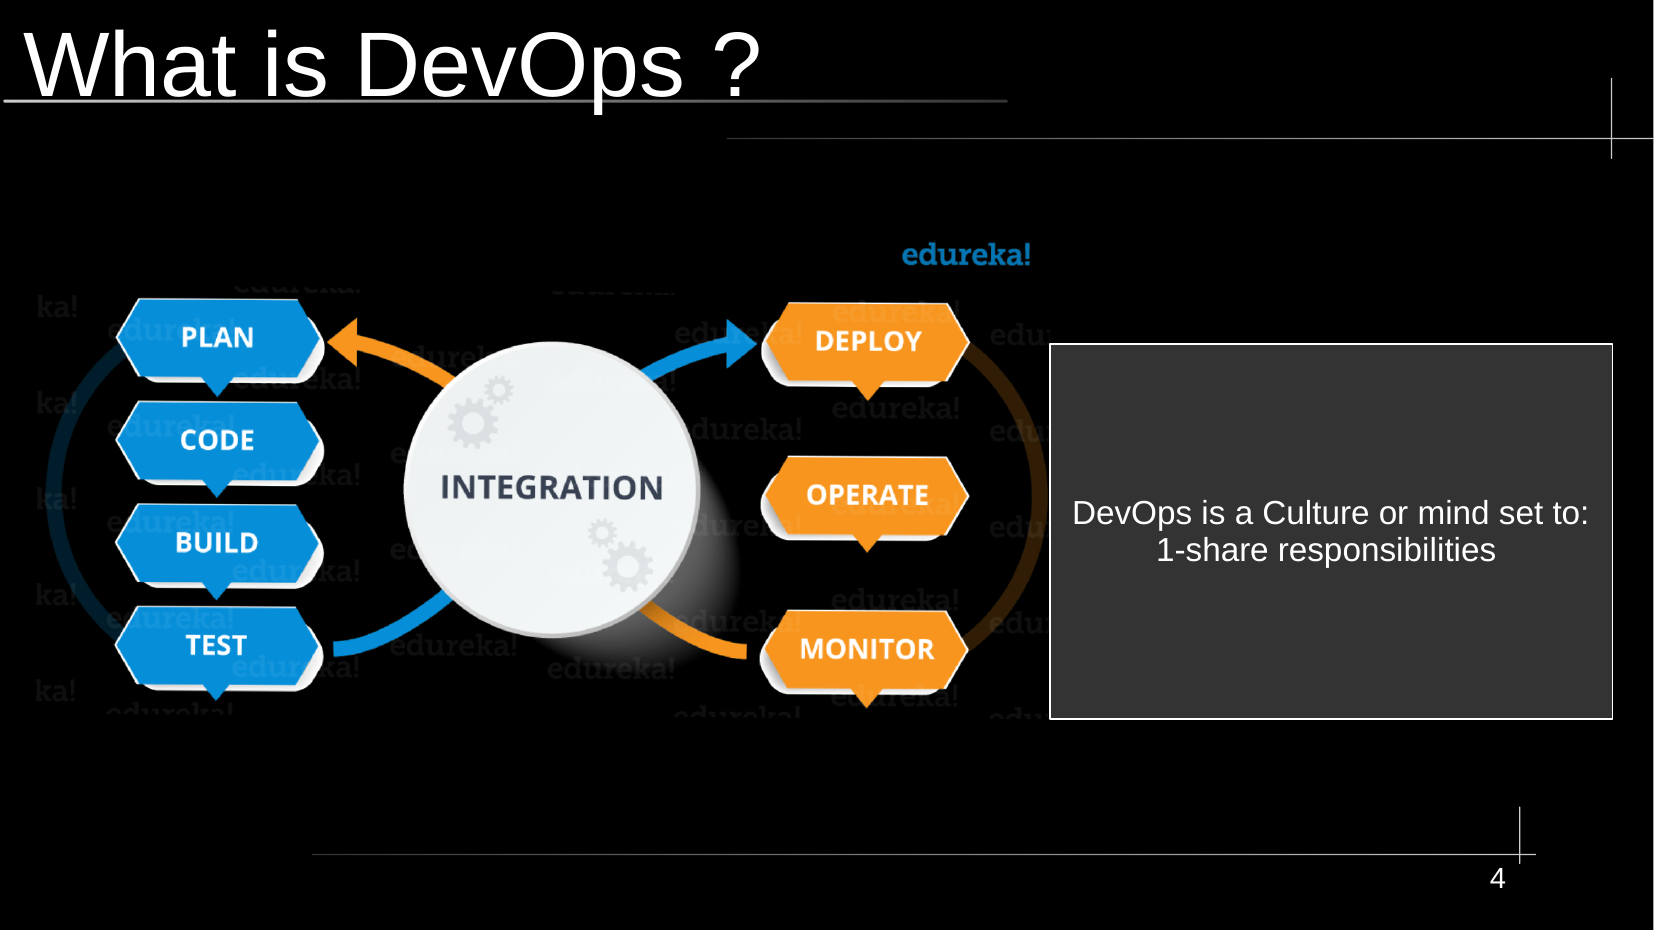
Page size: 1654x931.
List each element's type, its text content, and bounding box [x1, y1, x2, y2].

picture [35, 225, 1051, 719]
text_box DevOps is a Culture or mind set to: 1-share responsibilities [1049, 343, 1613, 719]
title What is DevOps ? [23, 11, 1589, 119]
